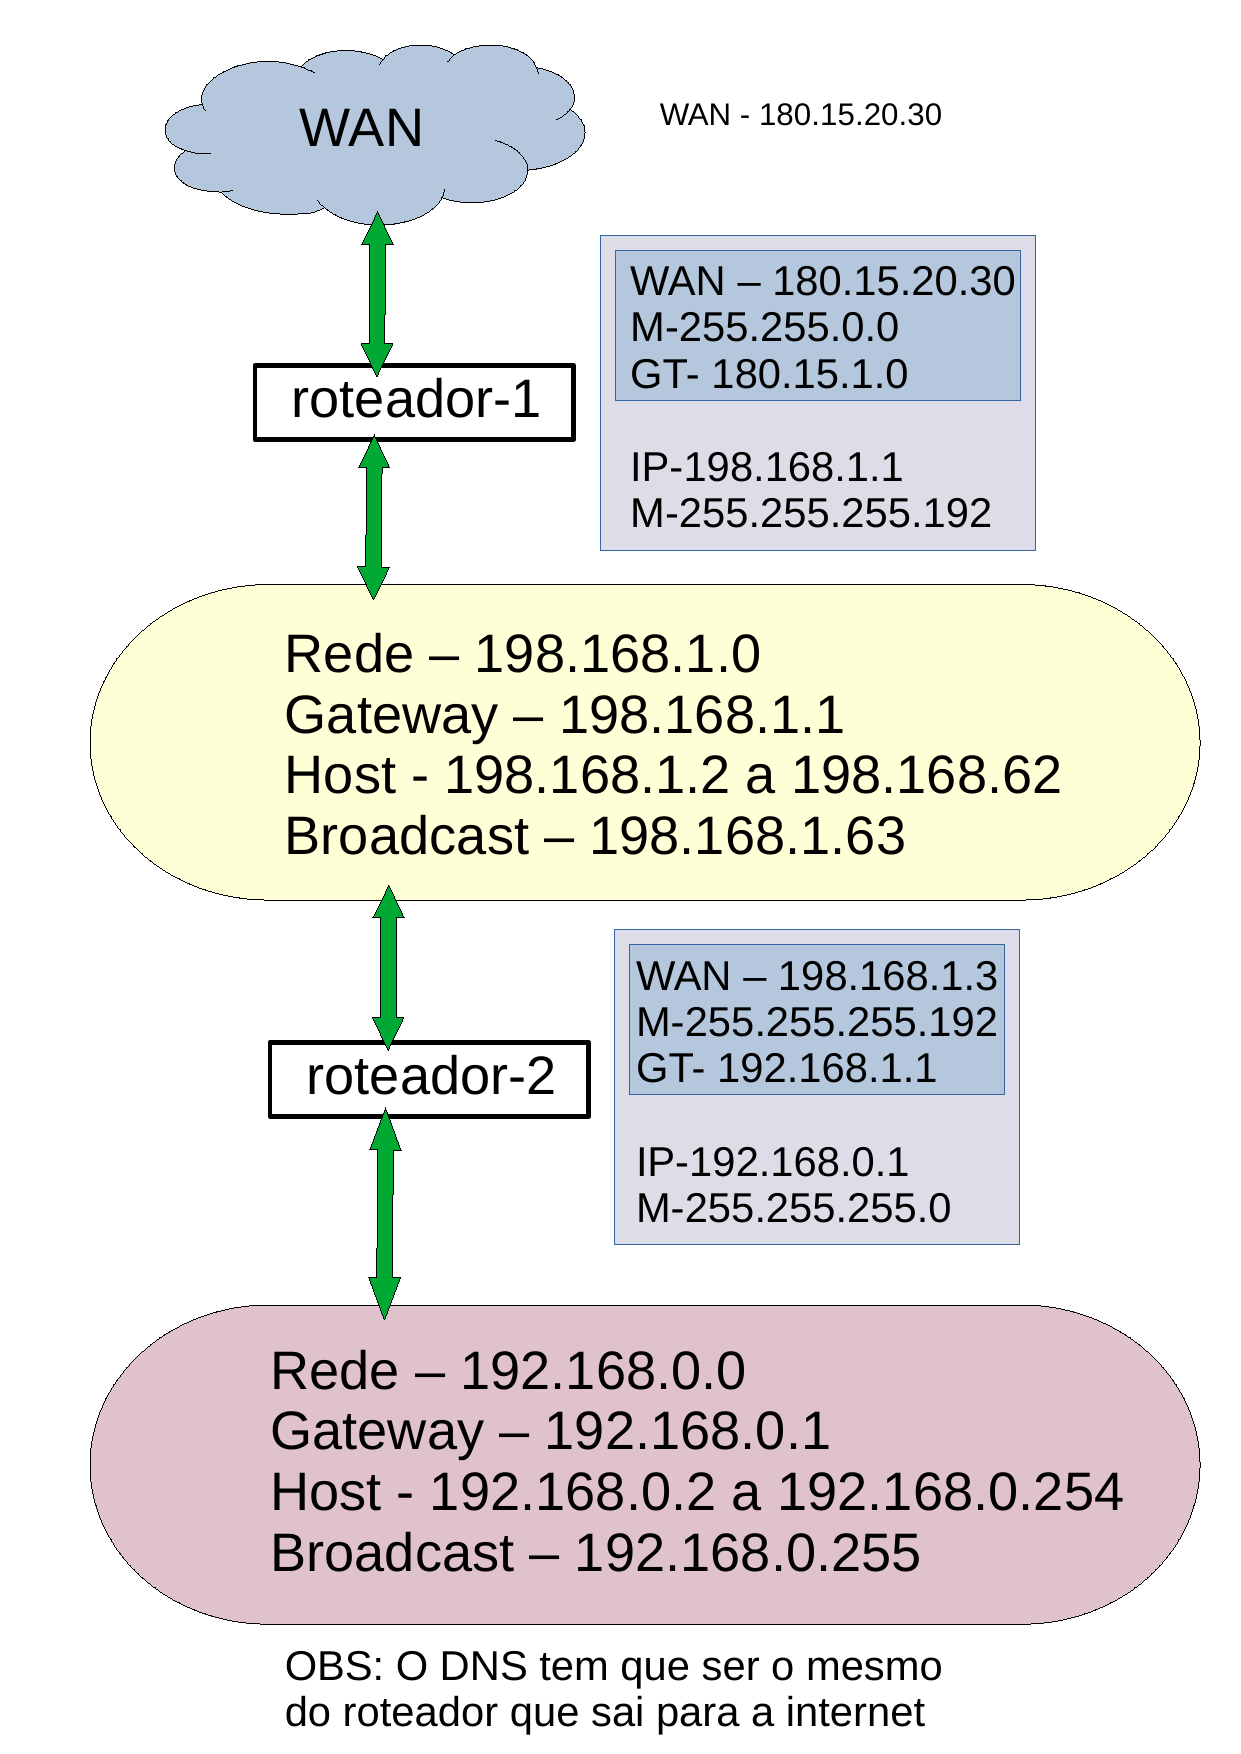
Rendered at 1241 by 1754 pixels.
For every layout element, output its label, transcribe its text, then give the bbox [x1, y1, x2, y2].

text_box [600, 235, 1036, 551]
text_box roteador-2 [291, 1038, 592, 1114]
text_box Rede – 192.168.0.0 Gateway – 192.168.0.1 Host - 192.168.0.2 a 192.168.0.254 Broadcast – 192.168.0.255 [255, 1333, 1231, 1591]
text_box WAN – 198.168.1.3 M-255.255.255.192 GT- 192.168.1.1 IP-192.168.0.1 M-255.255.255.0 [621, 944, 1080, 1239]
text_box WAN – 180.15.20.30 M-255.255.0.0 GT- 180.15.1.0 IP-198.168.1.1 M-255.255.255.192 [615, 250, 1051, 544]
text_box [165, 45, 586, 377]
text_box [614, 929, 1020, 1245]
text_box [90, 365, 1201, 1051]
text_box [90, 1042, 1131, 1625]
text_box roteador-1 [276, 361, 577, 437]
text_box WAN [285, 90, 481, 181]
text_box Rede – 198.168.1.0 Gateway – 198.168.1.1 Host - 198.168.1.2 a 198.168.62 Broadcast – 198.168.1.63 [270, 616, 1081, 874]
text_box OBS: O DNS tem que ser o mesmo do roteador que sai para a internet [270, 1635, 976, 1743]
text_box WAN - 180.15.20.30 [645, 90, 975, 175]
